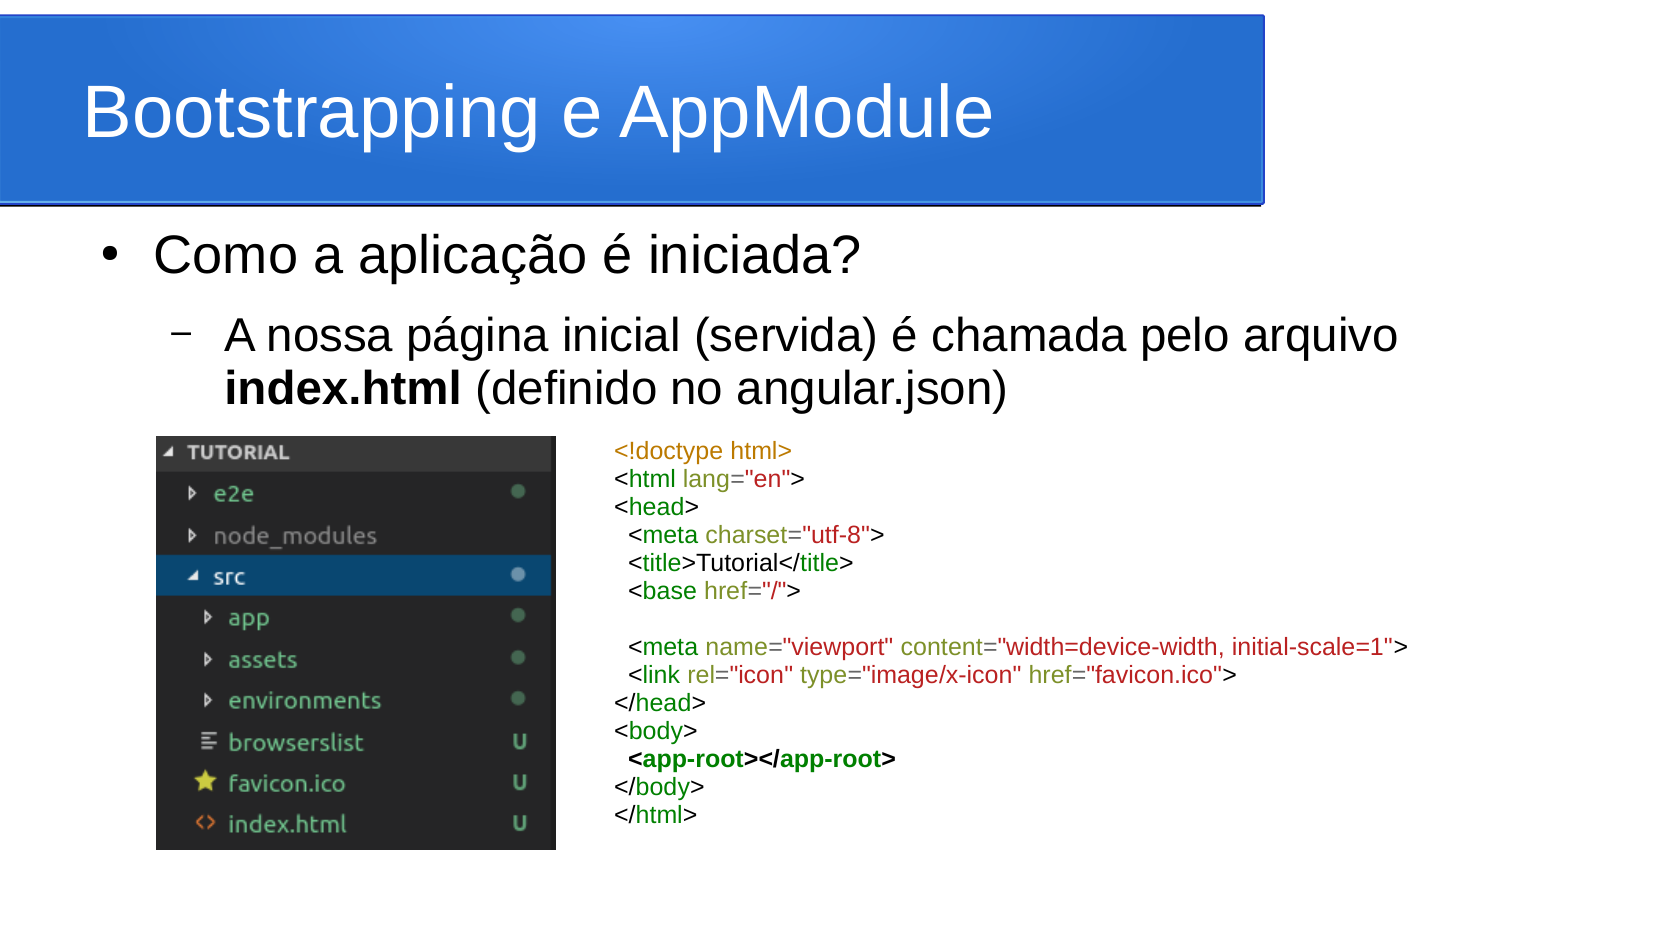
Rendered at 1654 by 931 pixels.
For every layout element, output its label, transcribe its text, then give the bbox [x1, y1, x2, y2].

title Bootstrapping e AppModule [82, 35, 1235, 189]
picture [156, 436, 556, 850]
text_box <!doctype html> <html lang="en"> <head> <meta charset="utf-8"> <title>Tutorial</title> <base href="/"> <meta name="viewport" content="width=device-width, initial-scale=1"> <link rel="icon" type="image/x-icon" href="favicon.ico"> </head> <body> <app-root></app-root> </body> </html> [614, 437, 1548, 829]
list Como a aplicação é iniciada? A nossa página inicial (servida) é chamada pelo arquivo index.html (definido no angular.json) [82, 224, 1571, 764]
